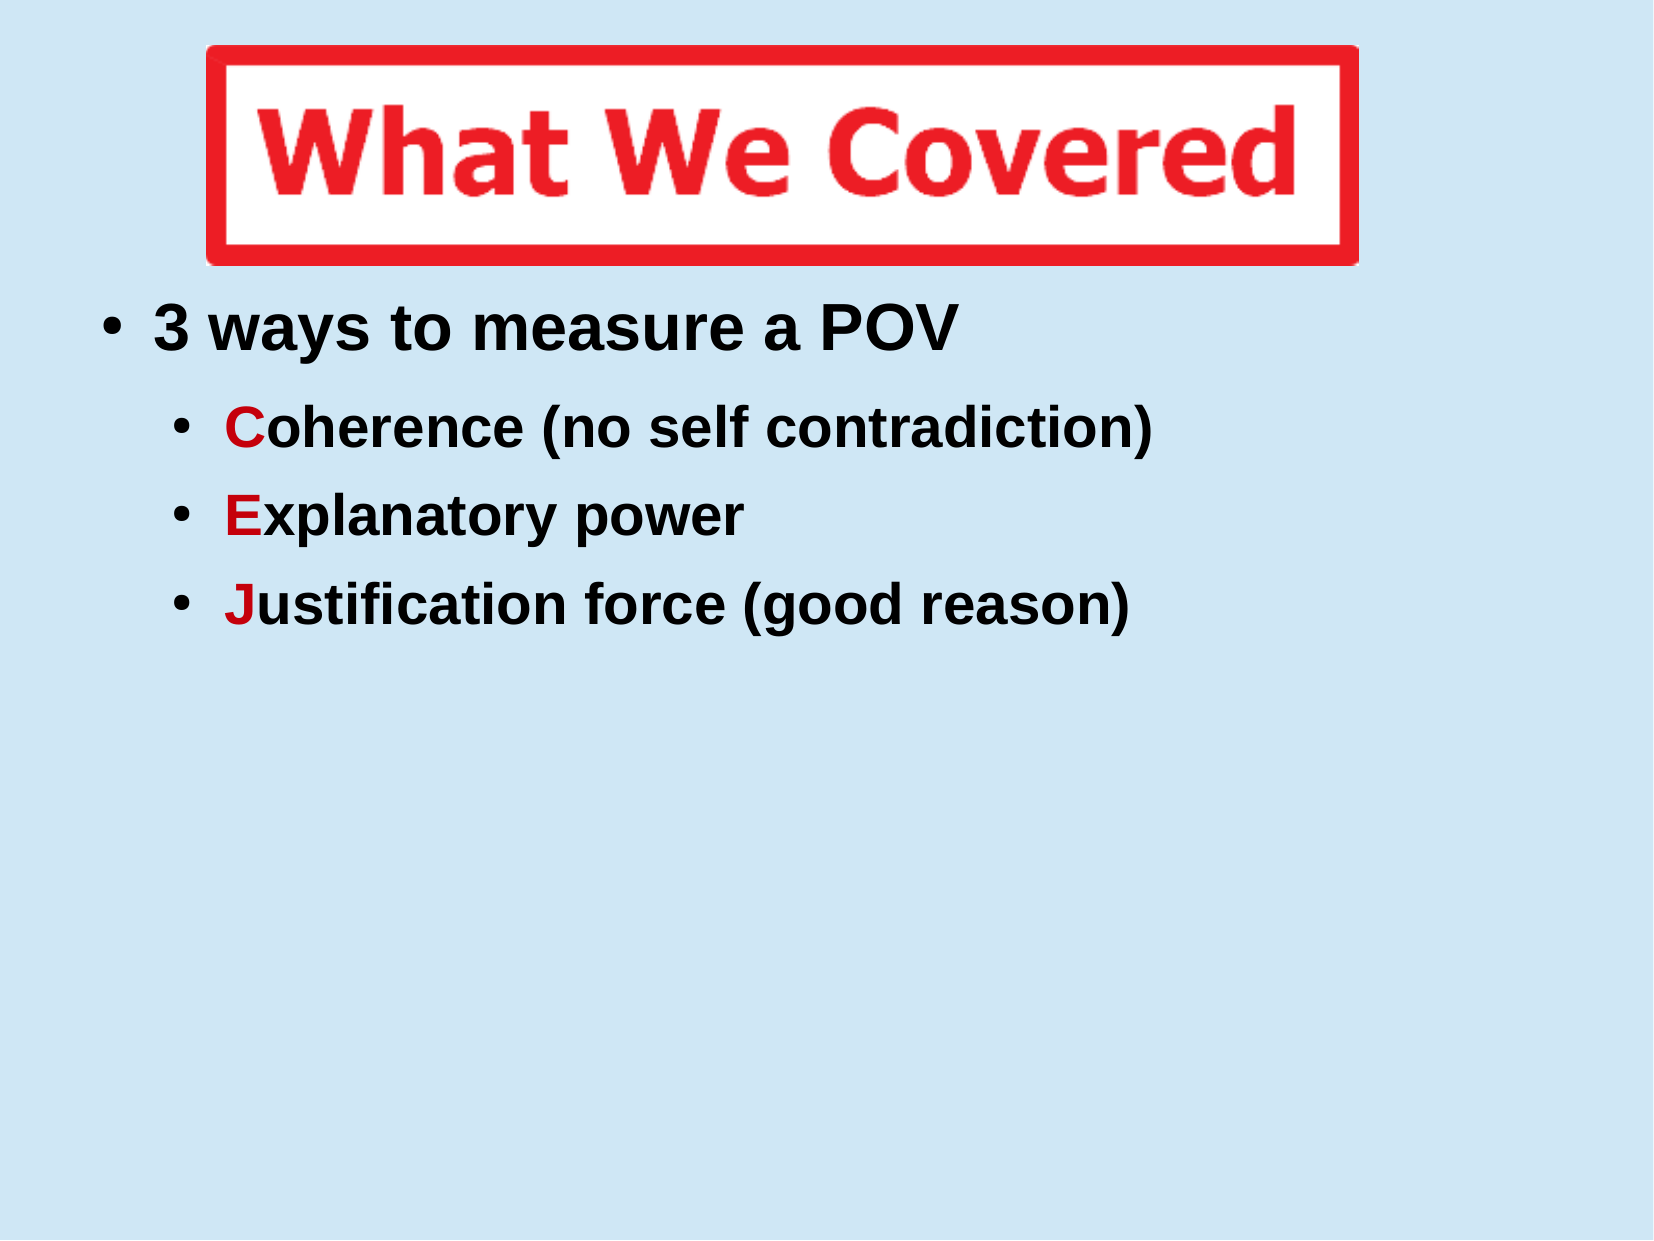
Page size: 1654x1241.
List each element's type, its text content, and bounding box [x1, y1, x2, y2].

picture [206, 45, 1359, 266]
list 3 ways to measure a POV Coherence (no self contradiction) Explanatory power Justification force (good reason) [82, 290, 1571, 1109]
